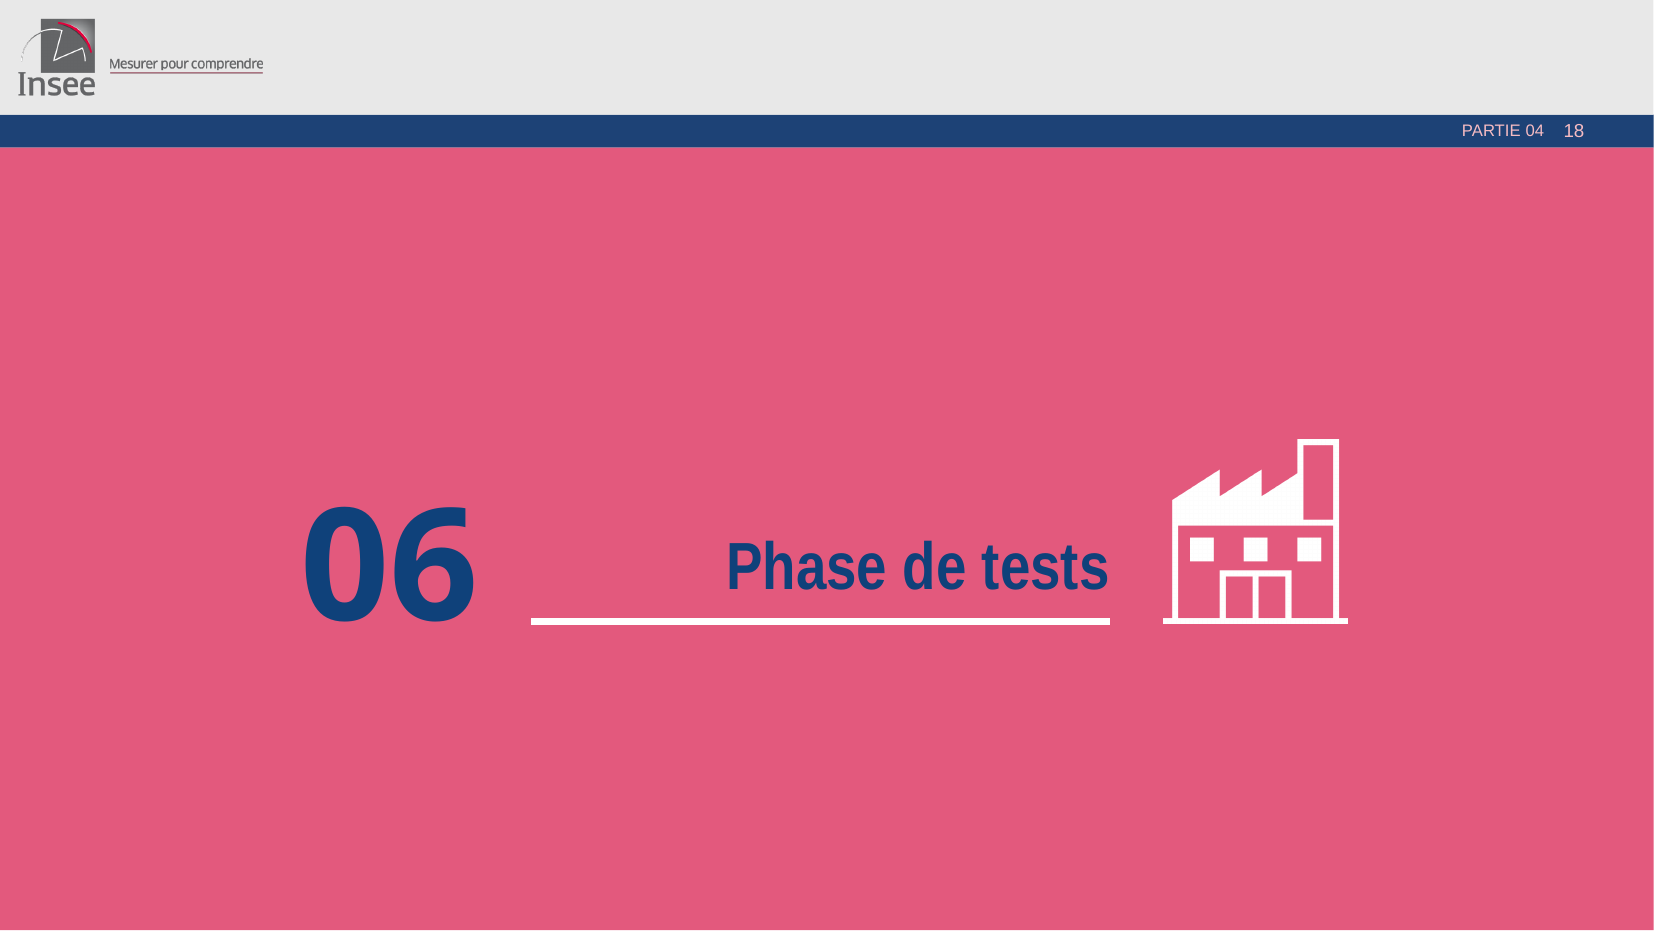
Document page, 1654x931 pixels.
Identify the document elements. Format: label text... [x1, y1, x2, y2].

text_box 06 [253, 422, 526, 697]
picture [14, 0, 263, 99]
picture [1163, 439, 1348, 624]
title Phase de tests [526, 446, 1111, 605]
text_box PARTIE 04 [1311, 114, 1560, 148]
